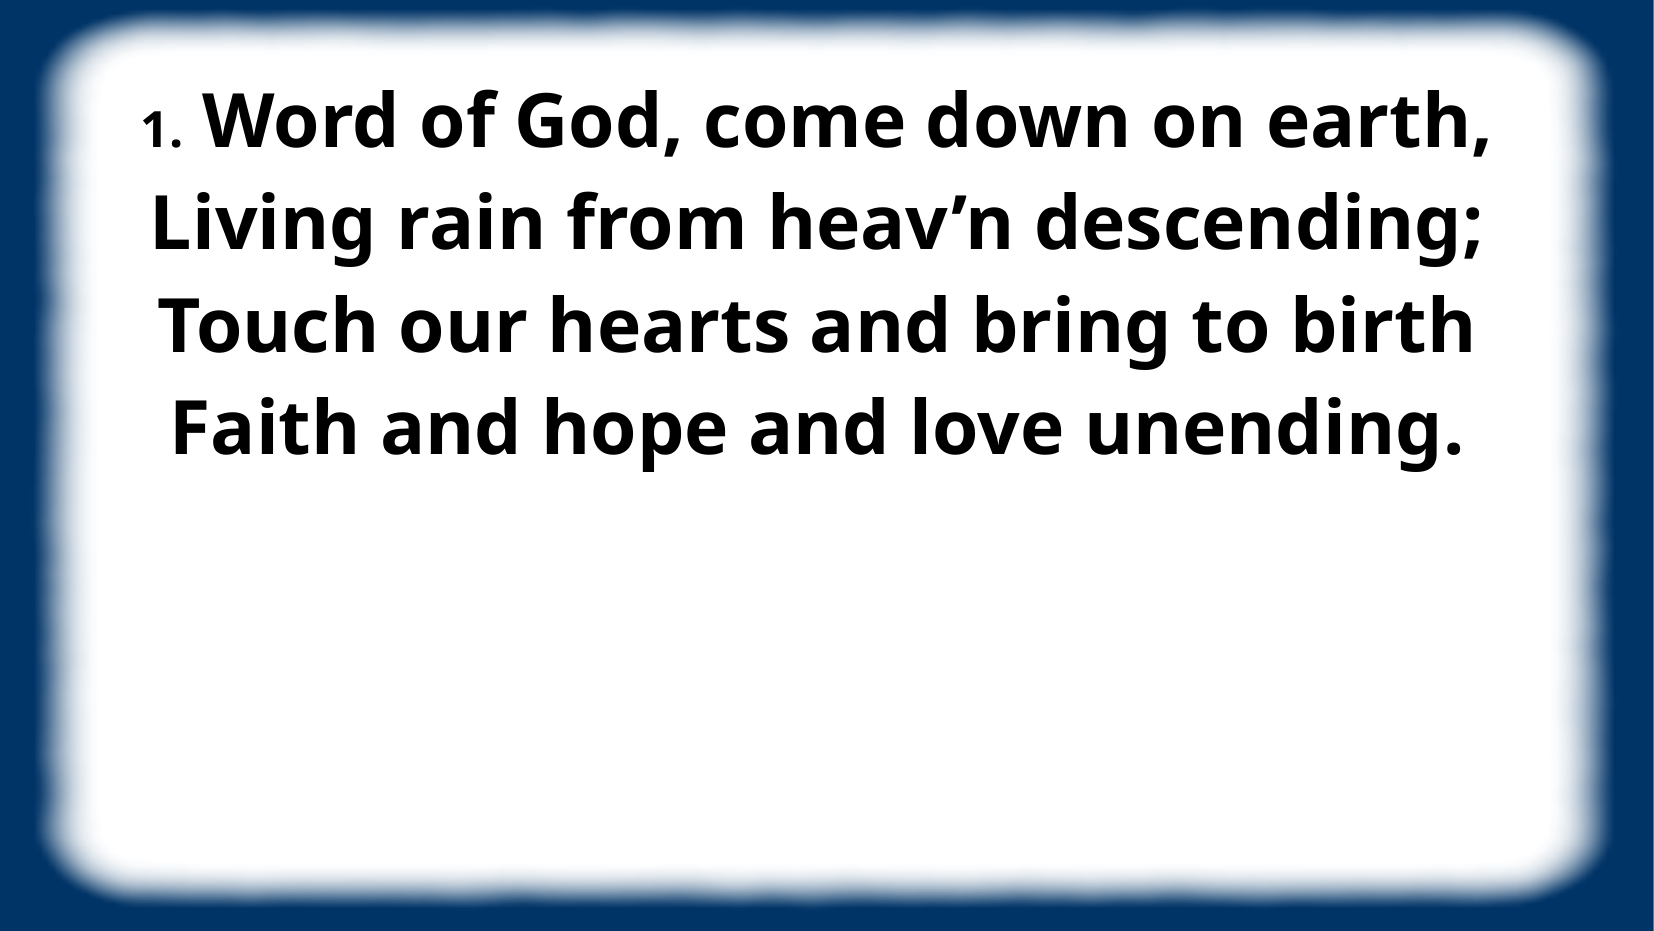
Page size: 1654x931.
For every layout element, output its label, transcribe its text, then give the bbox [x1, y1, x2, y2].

text_box 1. Word of God, come down on earth, Living rain from heav’n descending; Touch our hearts and bring to birth Faith and hope and love unending. [105, 60, 1531, 475]
picture [0, 0, 1654, 931]
